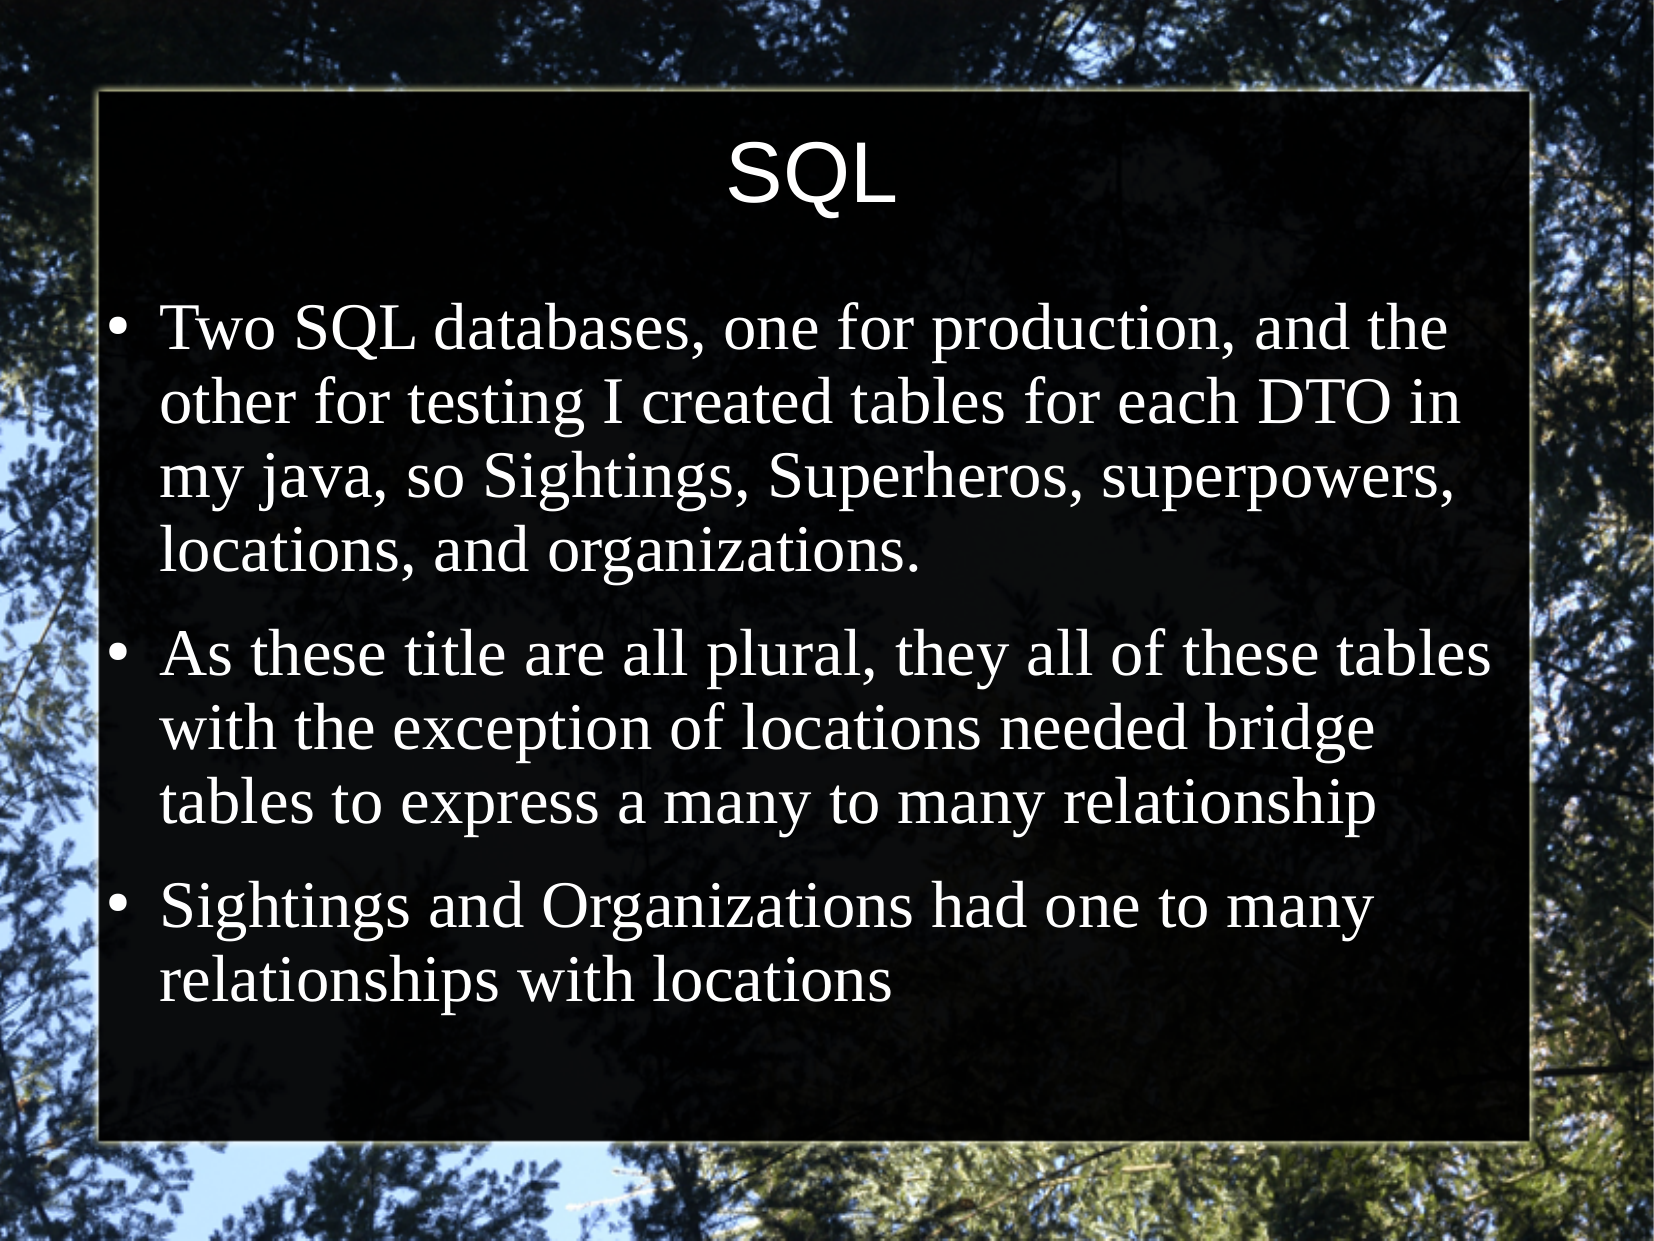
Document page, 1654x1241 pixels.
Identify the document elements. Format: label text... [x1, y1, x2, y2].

picture [0, 0, 1654, 1241]
list Two SQL databases, one for production, and the other for testing I created tables for each DTO in my java, so Sightings, Superheros, superpowers, locations, and organizations. As these title are all plural, they all of these tables with the exception of locations needed bridge tables to express a many to many relationship Sightings and Organizations had one to many relationships with locations [88, 290, 1536, 1123]
title SQL [88, 88, 1536, 257]
